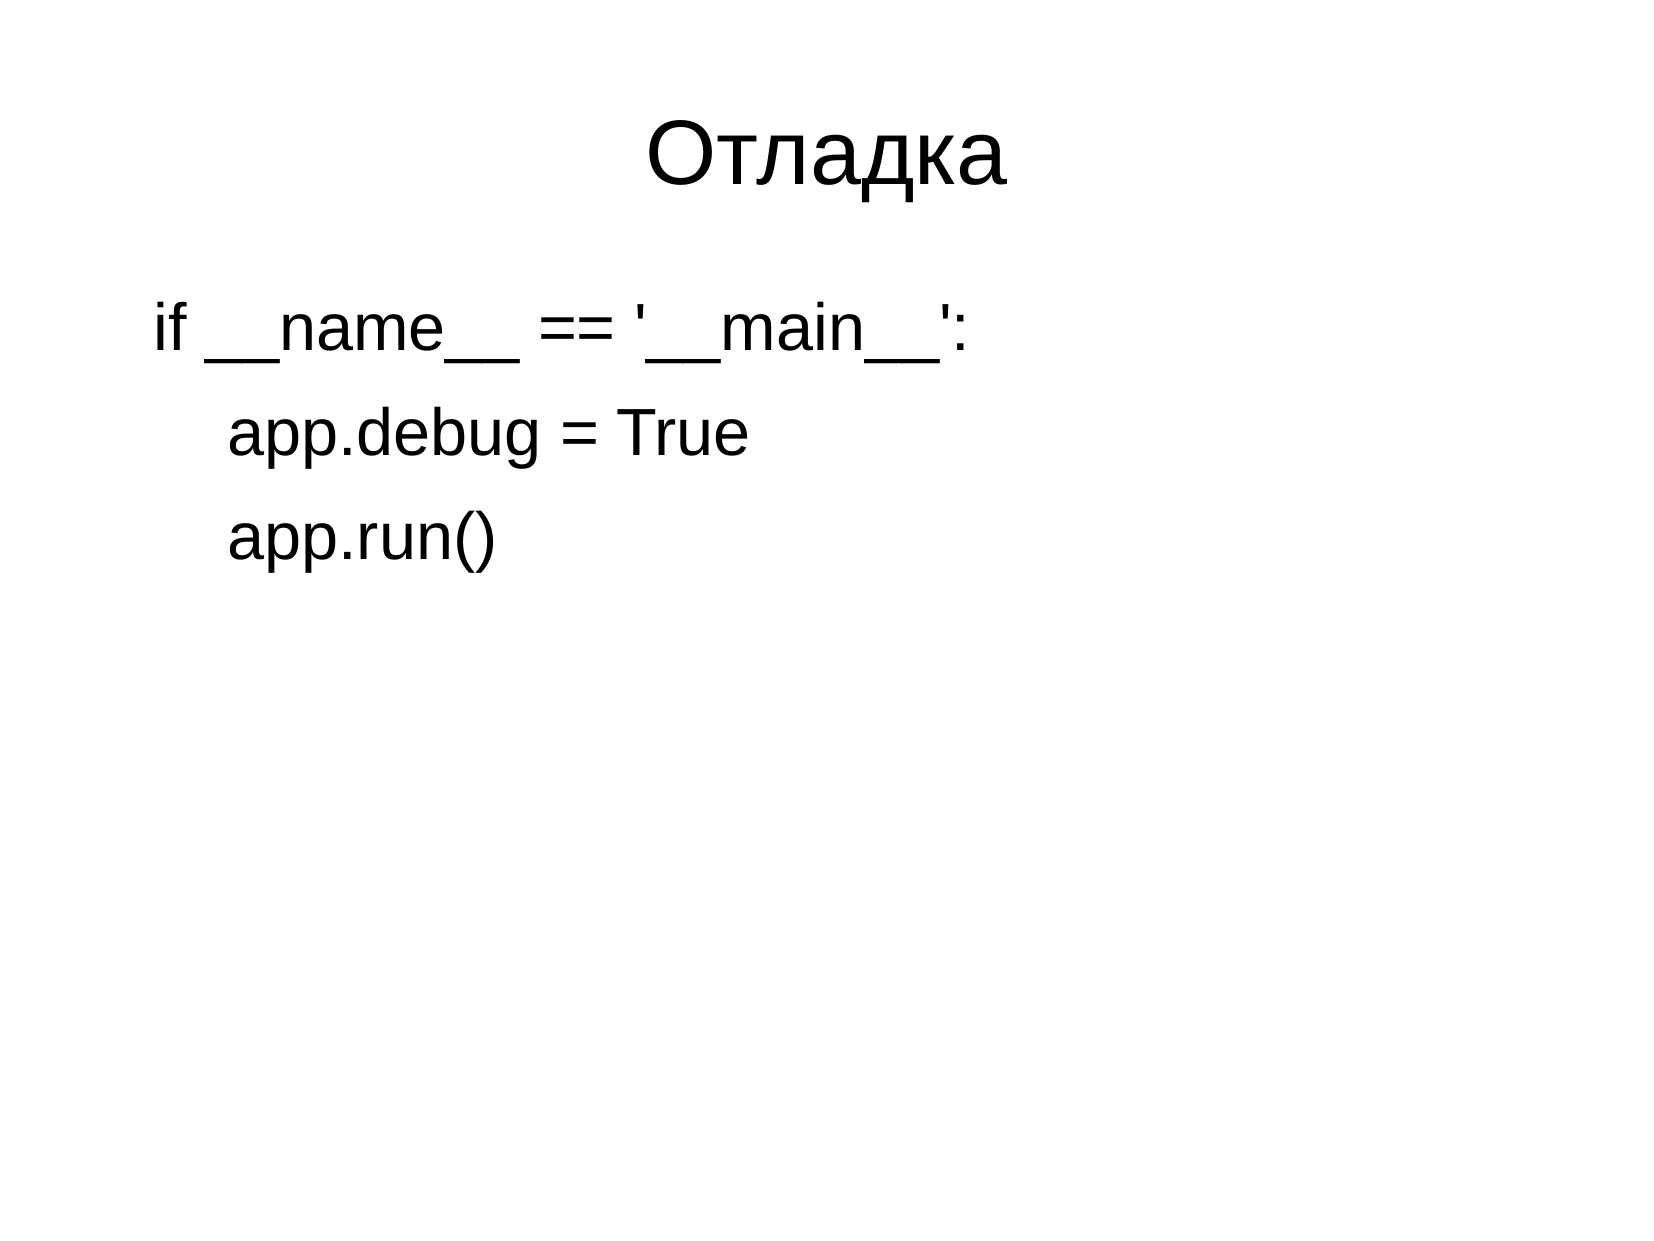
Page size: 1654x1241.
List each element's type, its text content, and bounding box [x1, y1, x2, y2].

list if __name__ == '__main__': app.debug = True app.run() [82, 290, 1571, 1010]
title Отладка [82, 49, 1571, 257]
